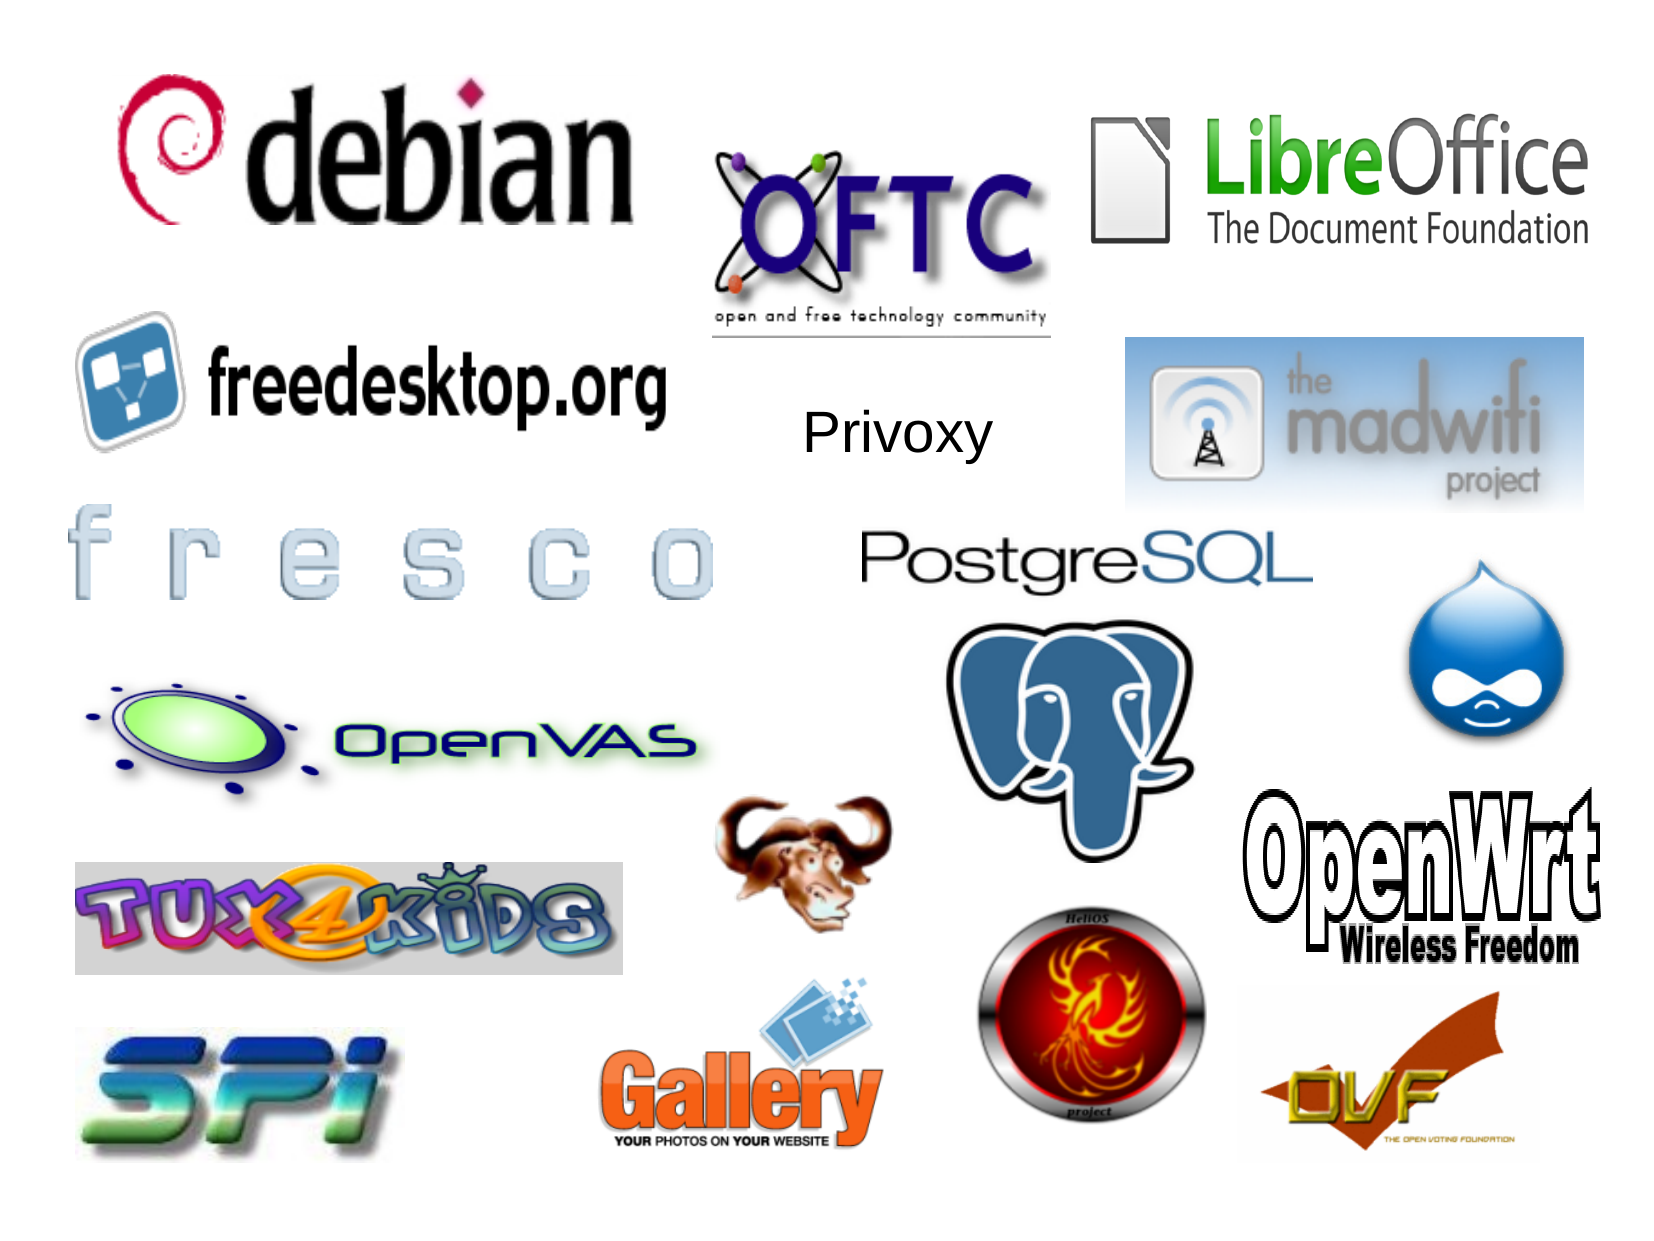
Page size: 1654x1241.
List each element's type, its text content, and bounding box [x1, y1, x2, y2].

picture [1237, 985, 1540, 1163]
picture [75, 311, 676, 462]
picture [75, 524, 1605, 976]
picture [1397, 552, 1576, 751]
picture [975, 905, 1207, 1126]
text_box Privoxy [787, 392, 1008, 473]
picture [68, 504, 713, 601]
picture [112, 74, 638, 226]
picture [75, 862, 926, 1179]
picture [712, 57, 1626, 338]
picture [1125, 337, 1584, 513]
picture [75, 1027, 405, 1163]
